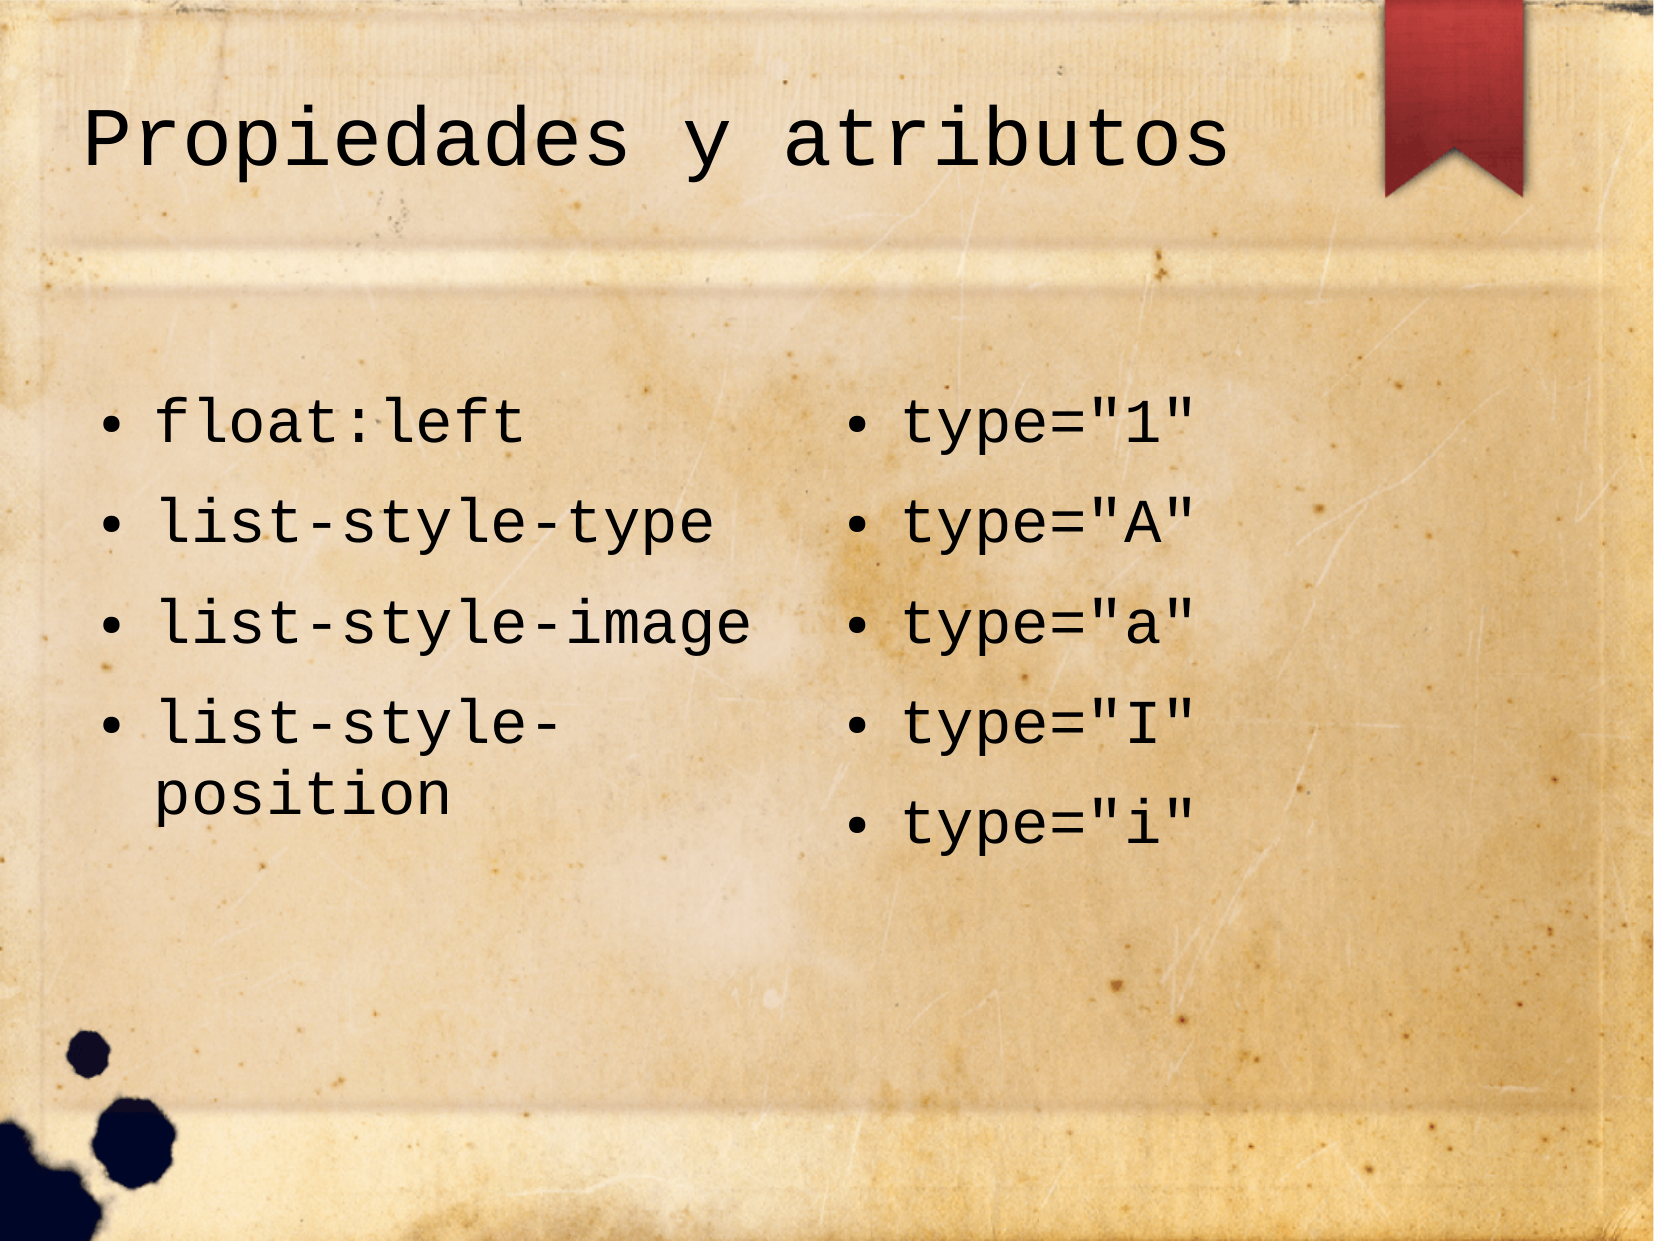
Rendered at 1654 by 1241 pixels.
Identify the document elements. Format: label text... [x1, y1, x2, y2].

list float:left list-style-type list-style-image list-style-position [82, 290, 793, 1010]
list type="1" type="A" type="a" type="I" type="i" [828, 290, 1539, 1010]
title Propiedades y atributos [82, 49, 1347, 237]
picture [0, 0, 1654, 1241]
